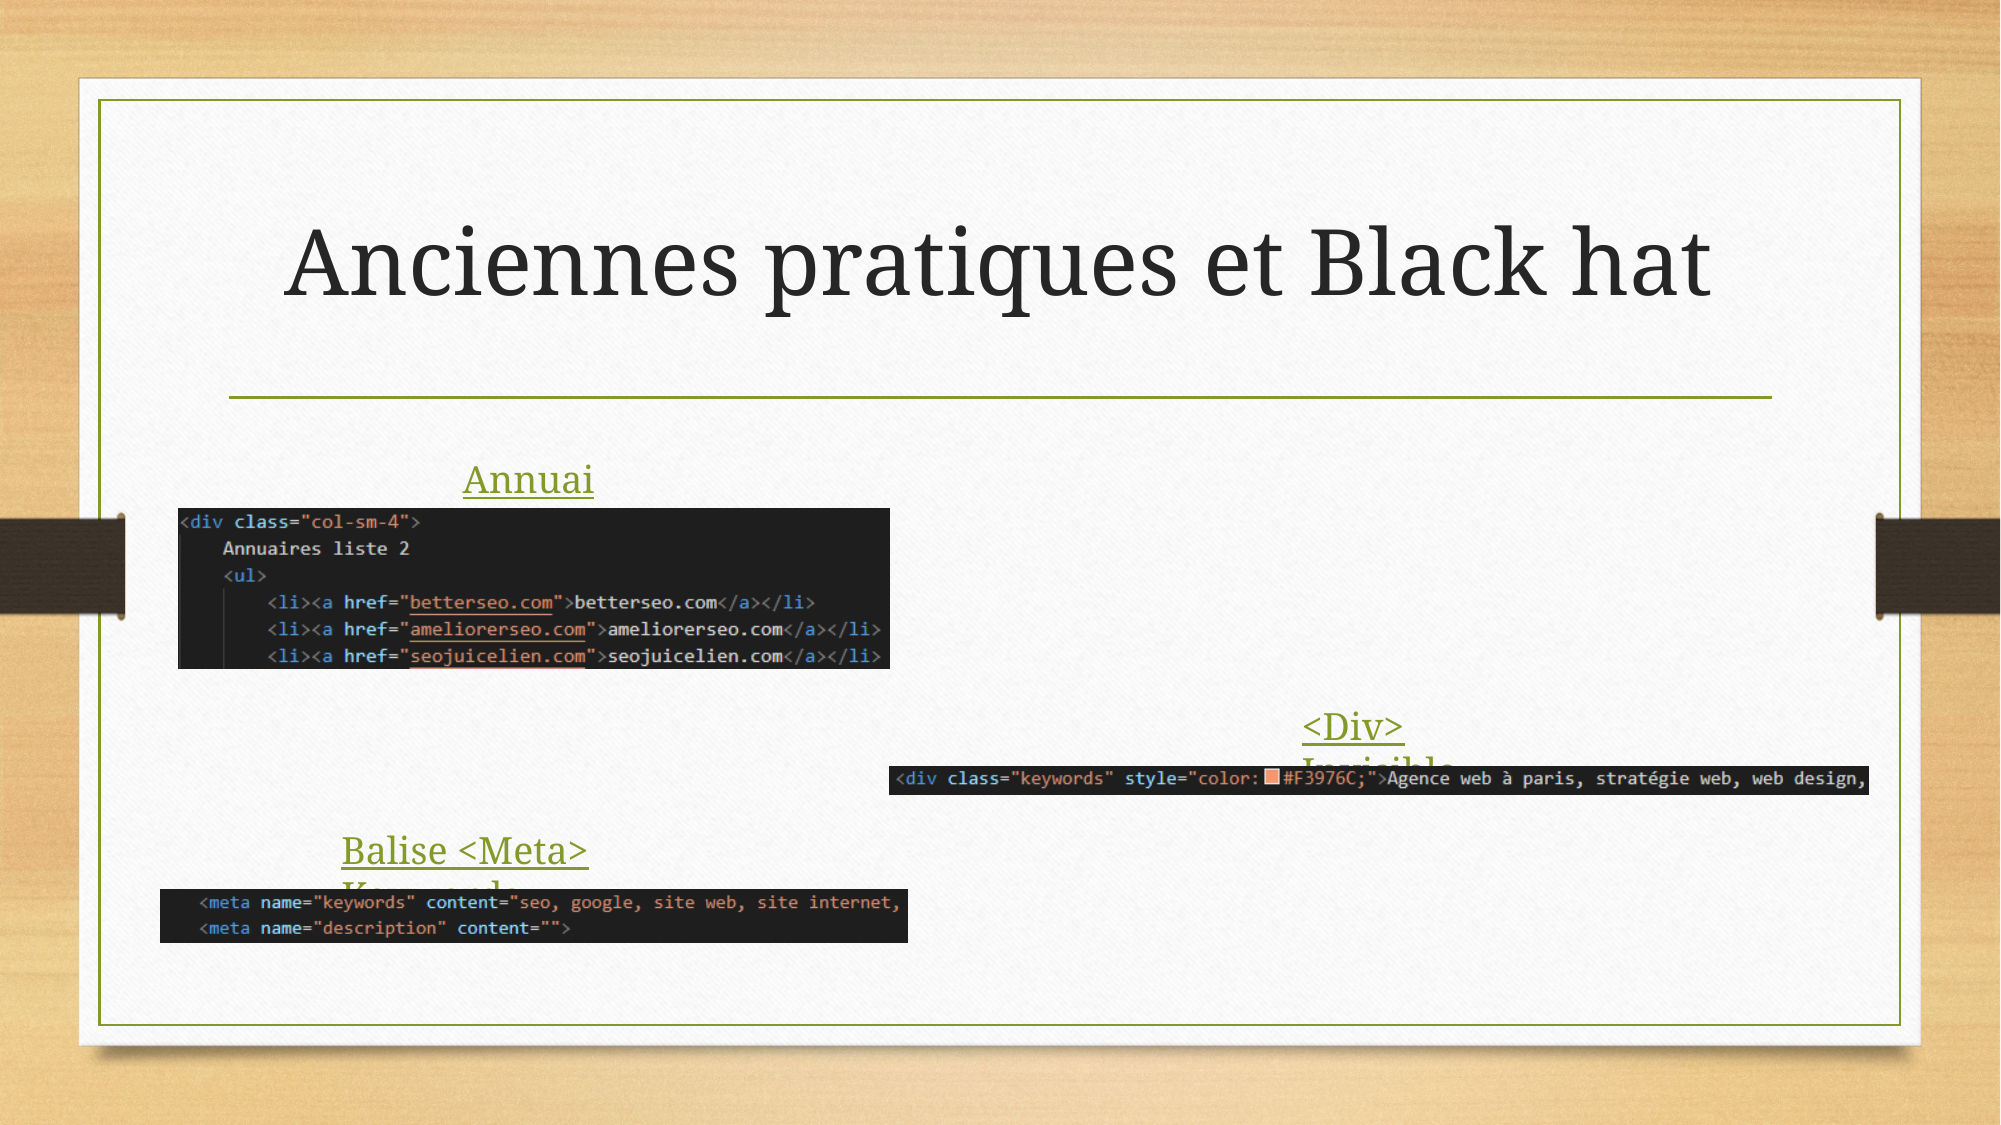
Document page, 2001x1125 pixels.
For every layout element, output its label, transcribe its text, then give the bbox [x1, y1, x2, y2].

picture [178, 509, 890, 669]
text_box Balise <Meta> Keywords [326, 819, 742, 880]
picture [889, 766, 1869, 795]
picture [160, 889, 908, 943]
title Anciennes pratiques et Black hat [219, 196, 1781, 315]
text_box Annuaire [447, 448, 621, 508]
text_box <Div> Invisible [1286, 695, 1580, 756]
